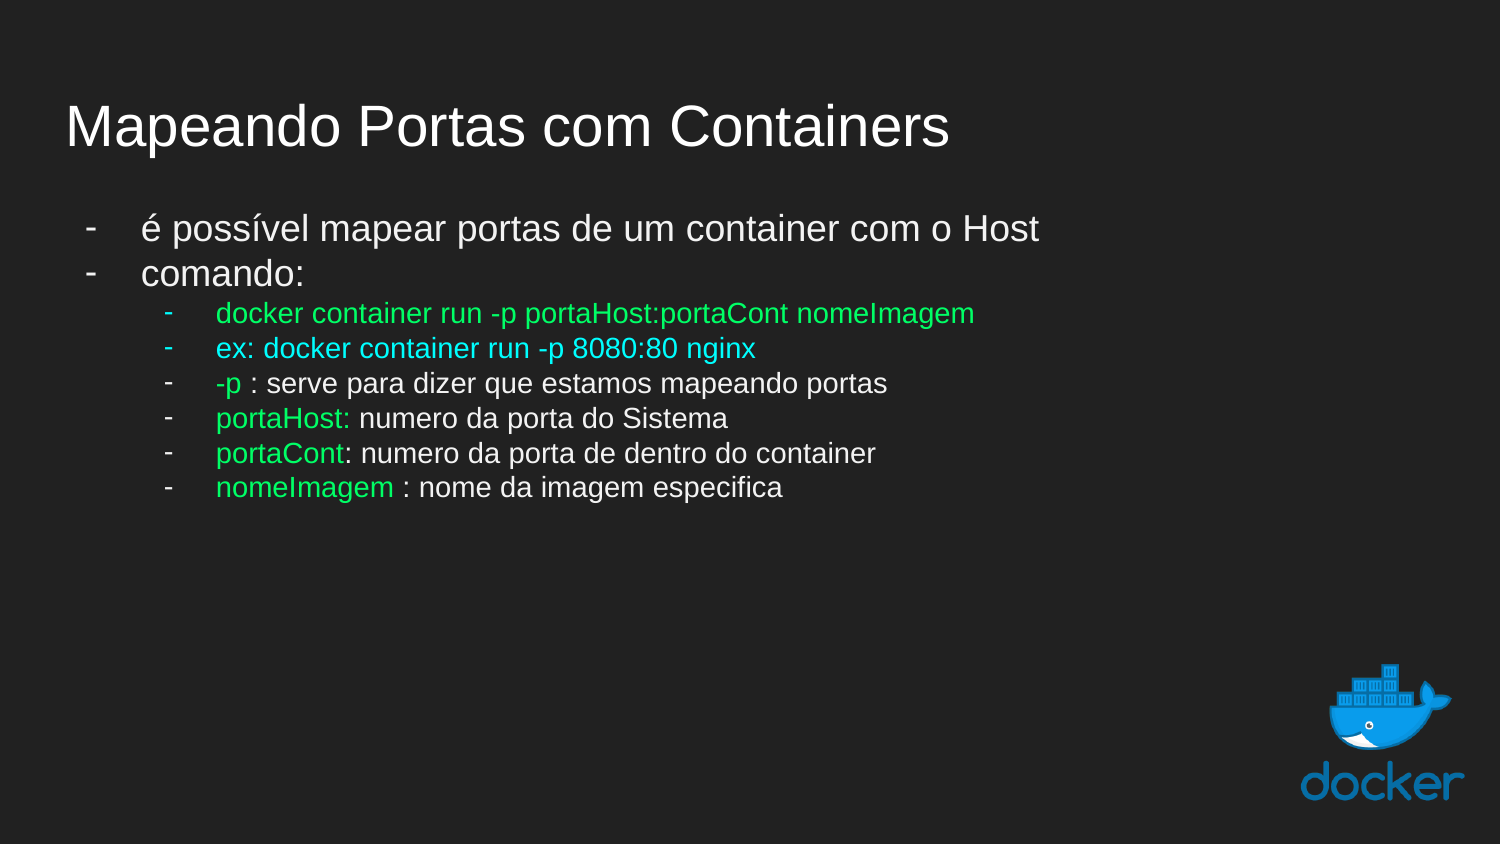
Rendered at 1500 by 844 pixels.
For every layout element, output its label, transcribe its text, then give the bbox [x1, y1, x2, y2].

text_box é possível mapear portas de um container com o Host comando: docker container run -p portaHost:portaCont nomeImagem ex: docker container run -p 8080:80 nginx -p : serve para dizer que estamos mapeando portas portaHost: numero da porta do Sistema portaCont: numero da porta de dentro do container nomeImagem : nome da imagem especifica [51, 189, 1449, 750]
text_box Mapeando Portas com Containers [51, 72, 1449, 167]
picture [1286, 649, 1479, 815]
